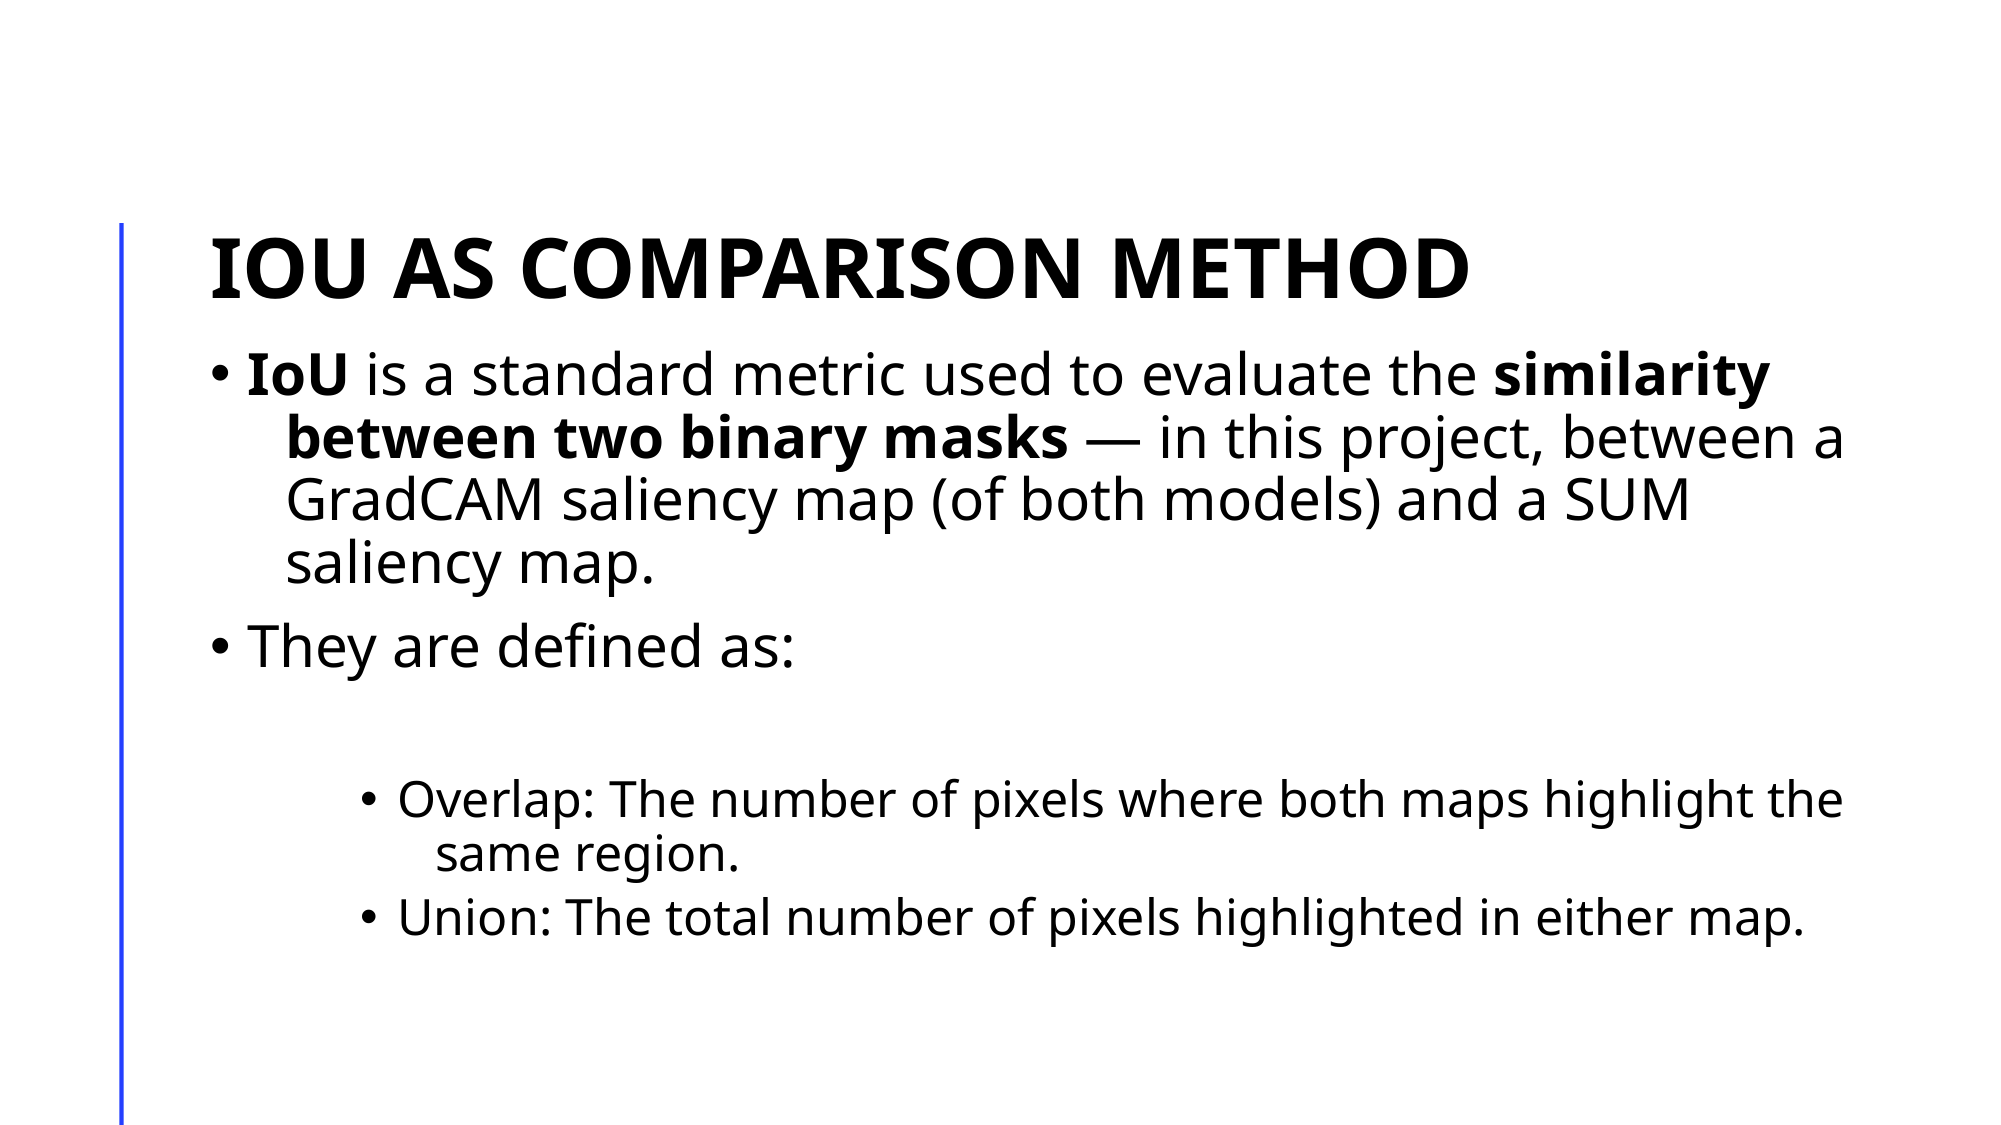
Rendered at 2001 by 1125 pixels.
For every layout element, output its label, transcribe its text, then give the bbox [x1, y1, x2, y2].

list IoU is a standard metric used to evaluate the similarity between two binary masks — in this project, between a GradCAM saliency map (of both models) and a SUM saliency map. They are defined as: Overlap: The number of pixels where both maps highlight the same region. Union: The total number of pixels highlighted in either map. [210, 345, 1865, 1073]
title Iou as comparison method [210, 104, 1865, 315]
